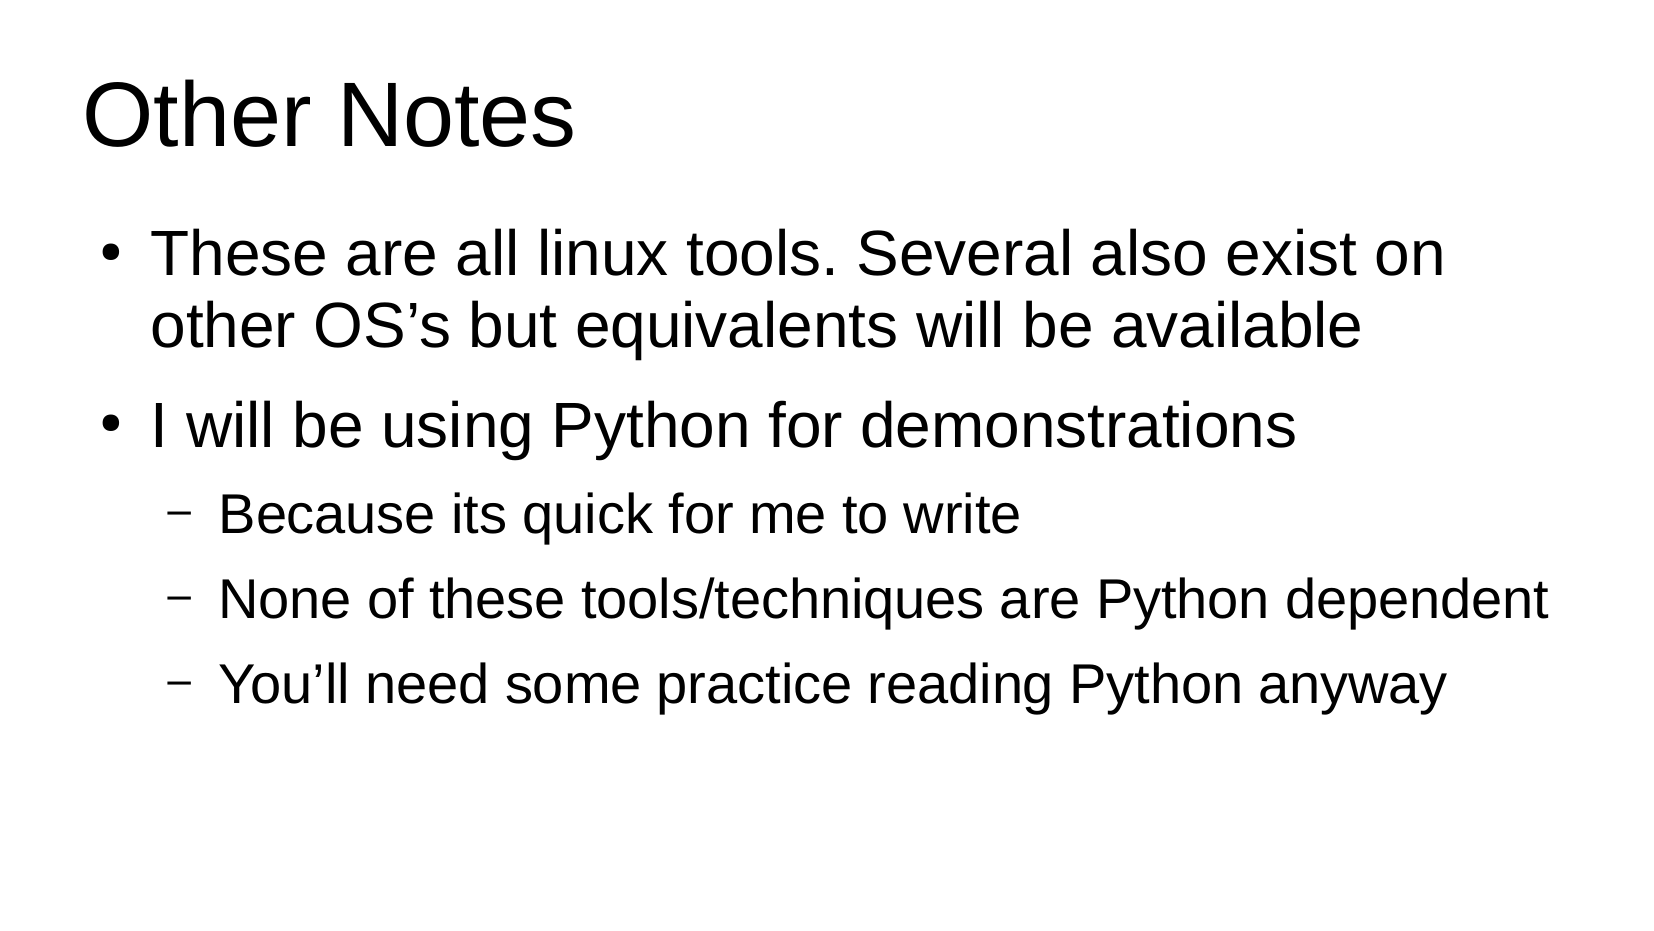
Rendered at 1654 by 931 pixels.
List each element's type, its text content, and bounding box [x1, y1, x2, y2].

list These are all linux tools. Several also exist on other OS’s but equivalents will be available I will be using Python for demonstrations Because its quick for me to write None of these tools/techniques are Python dependent You’ll need some practice reading Python anyway [82, 217, 1571, 758]
title Other Notes [82, 37, 1571, 193]
